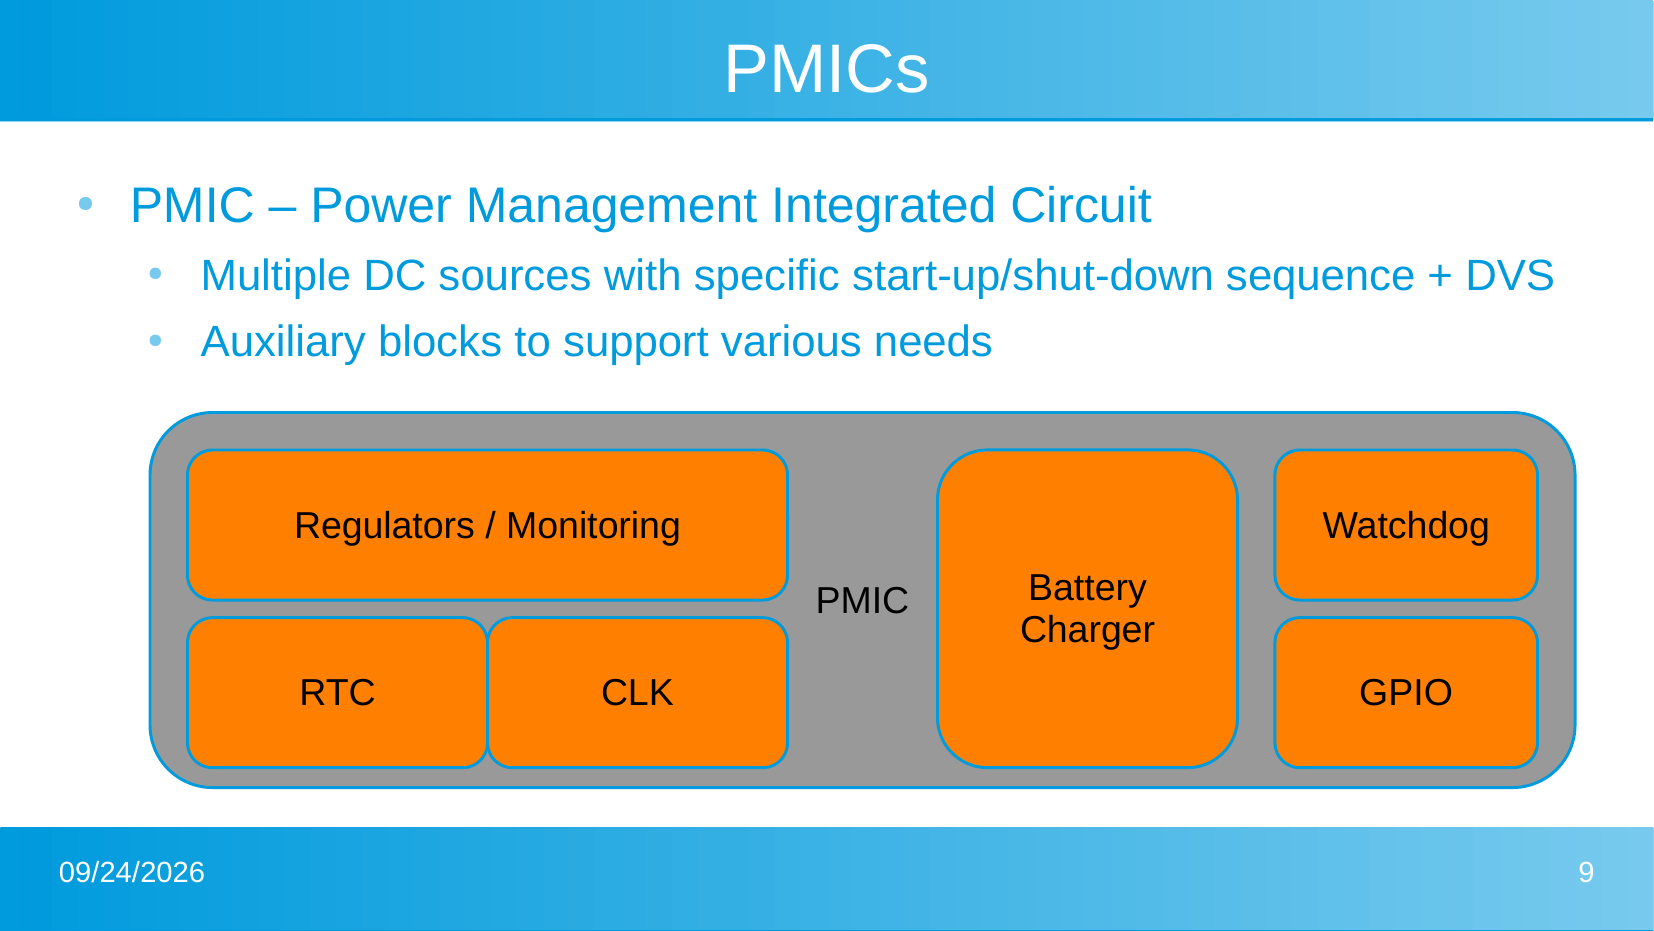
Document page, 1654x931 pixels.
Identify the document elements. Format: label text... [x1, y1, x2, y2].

text_box RTC [187, 617, 488, 768]
title PMICs [58, 29, 1595, 108]
text_box CLK [487, 617, 788, 768]
list PMIC – Power Management Integrated Circuit Multiple DC sources with specific start-up/shut-down sequence + DVS Auxiliary blocks to support various needs [58, 177, 1595, 768]
text_box PMIC [150, 412, 1576, 788]
text_box Regulators / Monitoring [187, 450, 788, 601]
text_box Watchdog [1274, 450, 1538, 601]
text_box GPIO [1274, 617, 1538, 768]
text_box Battery Charger [937, 449, 1238, 768]
